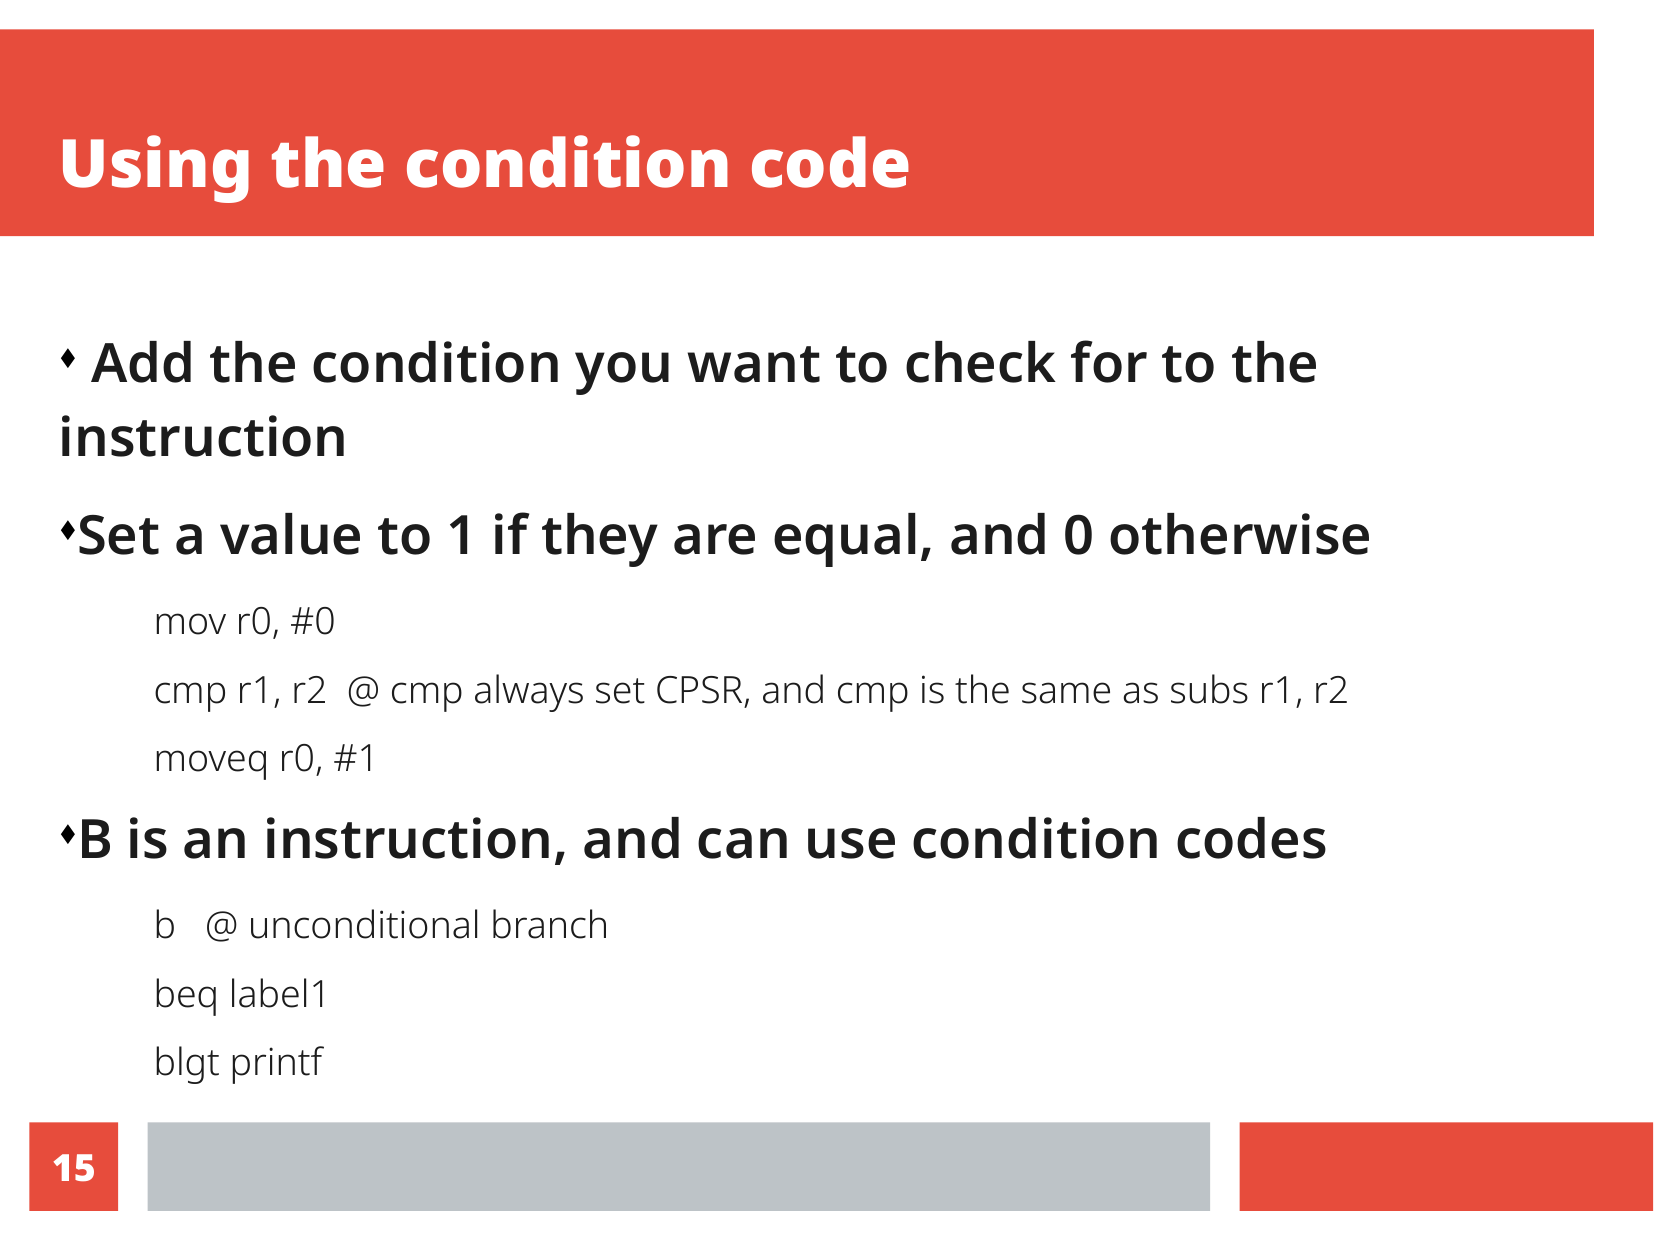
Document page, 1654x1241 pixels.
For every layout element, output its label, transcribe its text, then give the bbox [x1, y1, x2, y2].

title Using the condition code [58, 59, 1594, 207]
list Add the condition you want to check for to the instruction Set a value to 1 if they are equal, and 0 otherwise mov r0, #0 cmp r1, r2 @ cmp always set CPSR, and cmp is the same as subs r1, r2 moveq r0, #1 B is an instruction, and can use condition codes b @ unconditional branch beq label1 blgt printf [58, 324, 1565, 1093]
